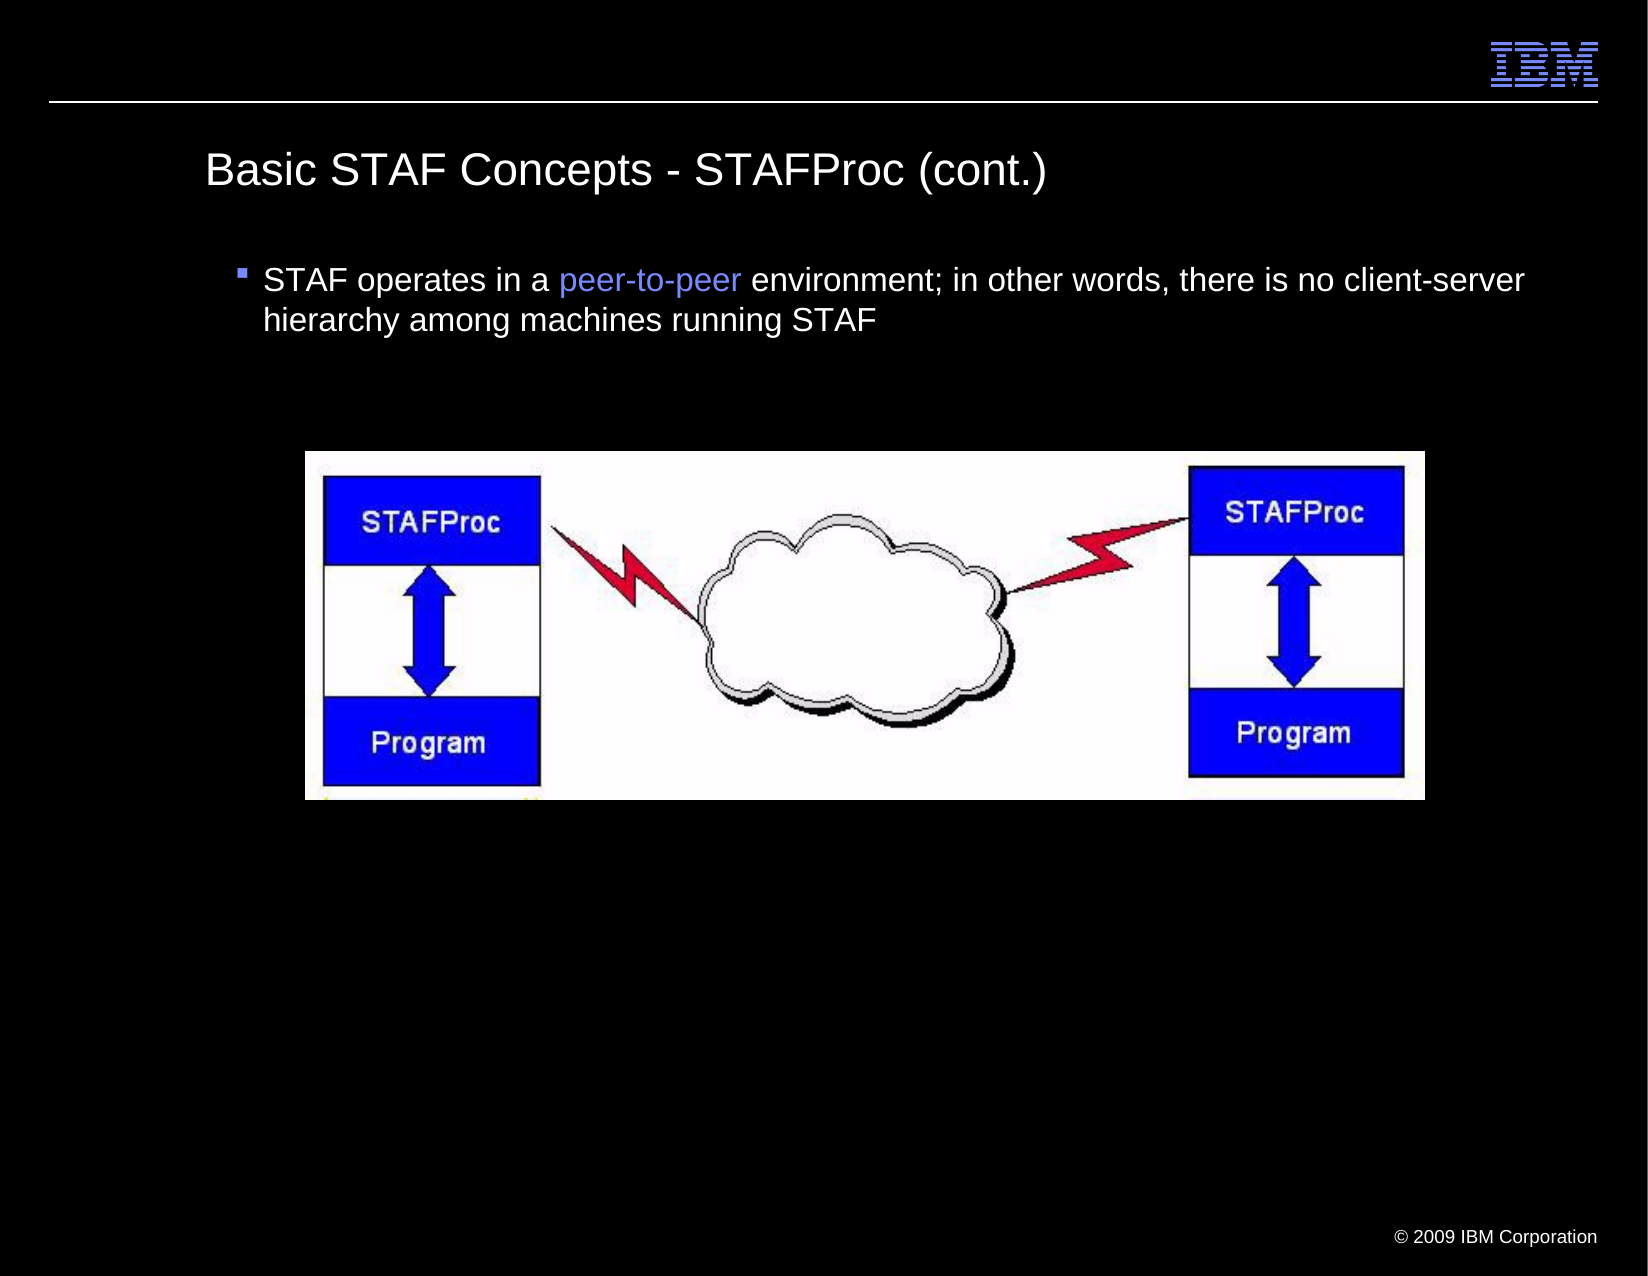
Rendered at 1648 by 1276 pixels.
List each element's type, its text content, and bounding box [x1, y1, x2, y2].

text_box STAF operates in a peer-to-peer environment; in other words, there is no client-server hierarchy among machines running STAF [235, 258, 1584, 338]
title Basic STAF Concepts - STAFProc (cont.) [188, 137, 1648, 231]
picture [1491, 42, 1598, 87]
picture [305, 451, 1425, 800]
